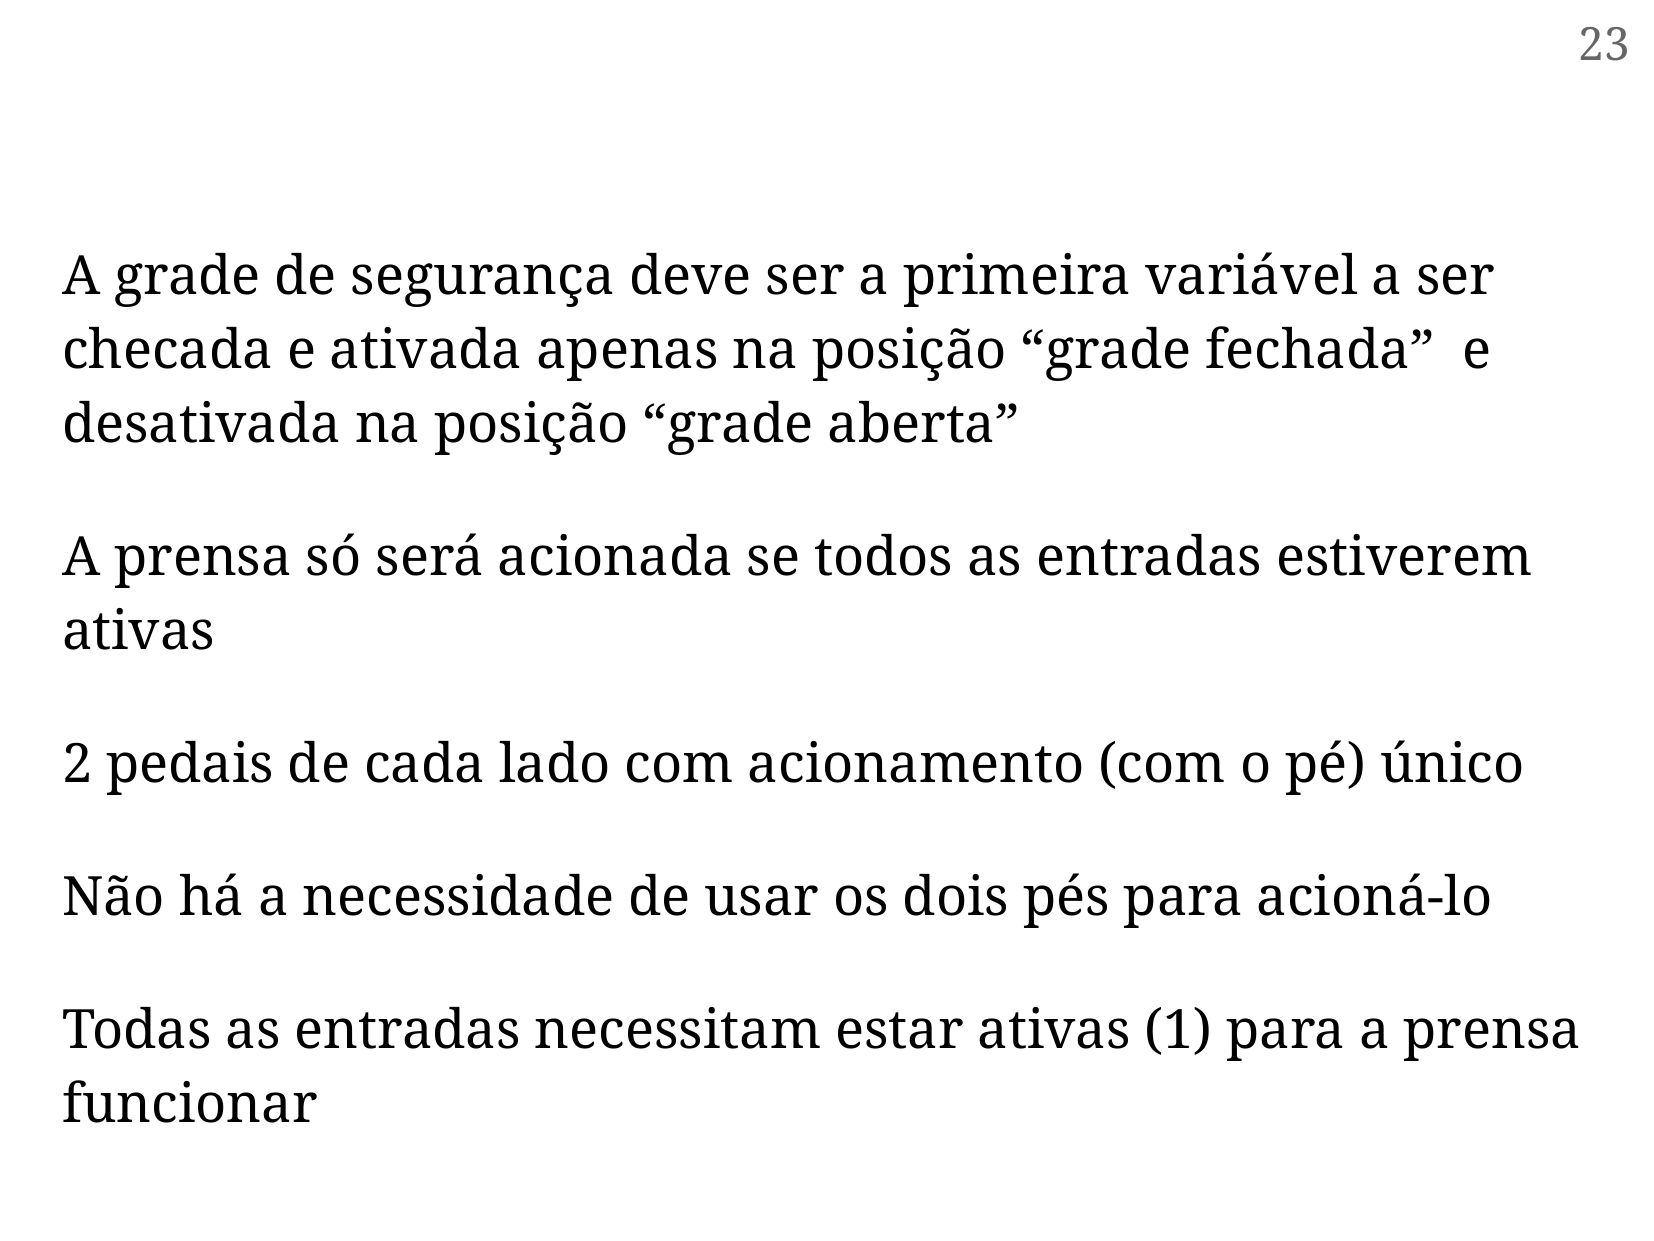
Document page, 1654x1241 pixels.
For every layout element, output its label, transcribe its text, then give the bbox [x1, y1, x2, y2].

list A grade de segurança deve ser a primeira variável a ser checada e ativada apenas na posição “grade fechada” e desativada na posição “grade aberta” A prensa só será acionada se todos as entradas estiverem ativas 2 pedais de cada lado com acionamento (com o pé) único Não há a necessidade de usar os dois pés para acioná-lo Todas as entradas necessitam estar ativas (1) para a prensa funcionar [59, 236, 1595, 1211]
